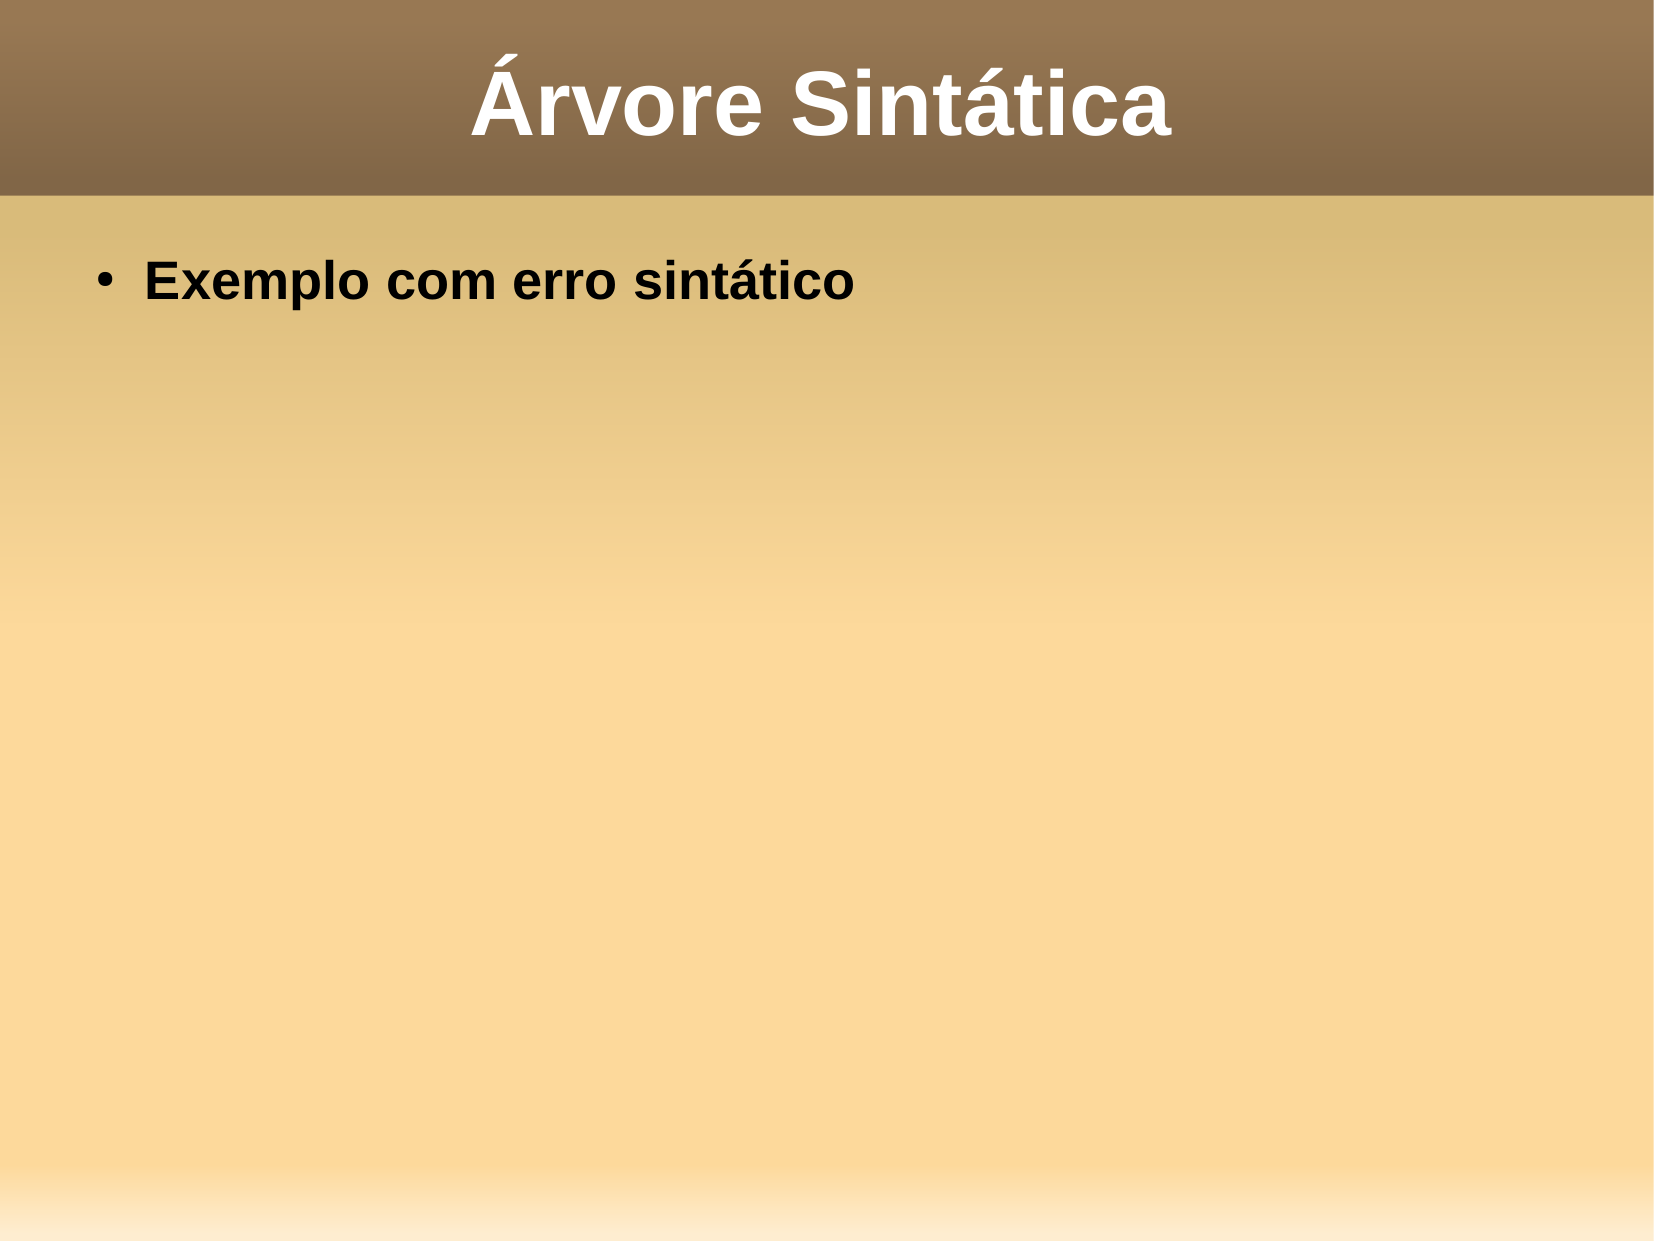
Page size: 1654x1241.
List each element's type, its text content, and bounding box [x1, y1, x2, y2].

picture [0, 0, 1654, 1241]
text_box Exemplo com erro sintático [80, 242, 1094, 319]
title Árvore Sintática [76, 7, 1566, 200]
